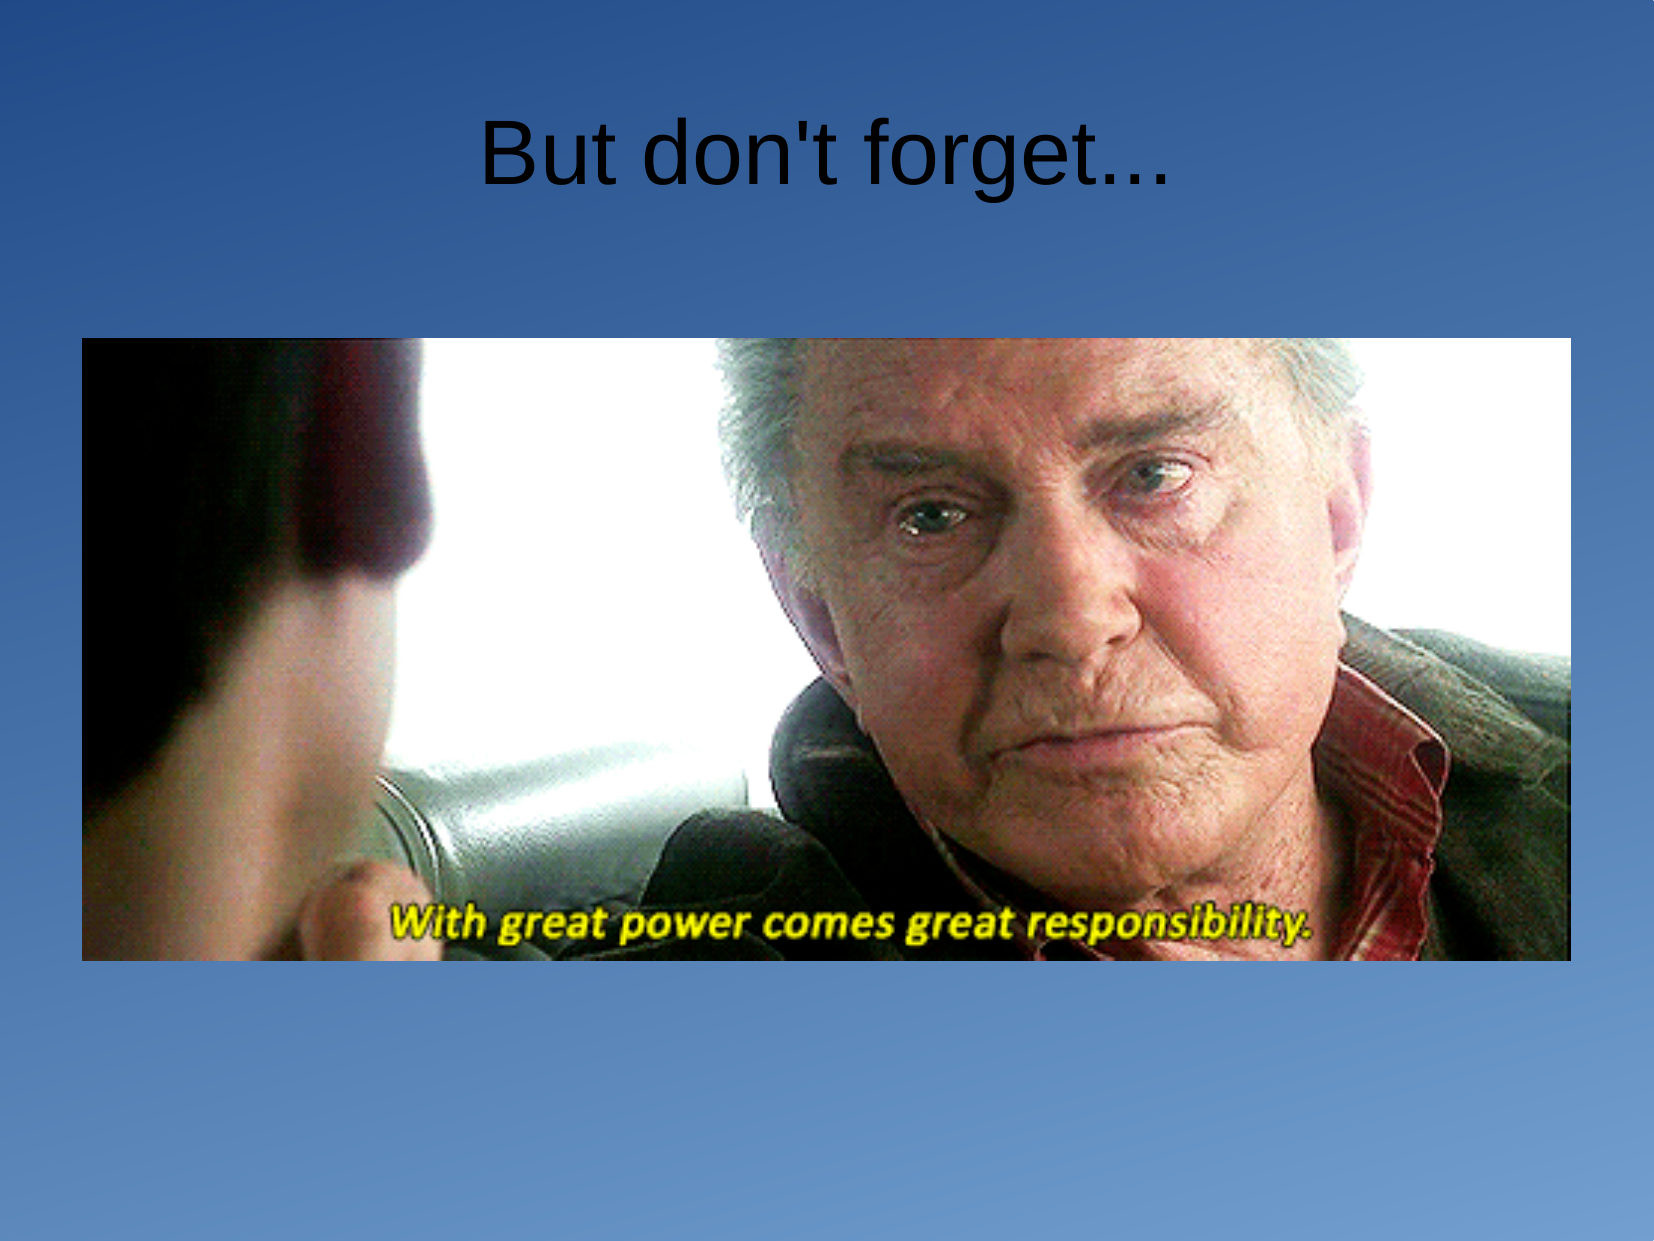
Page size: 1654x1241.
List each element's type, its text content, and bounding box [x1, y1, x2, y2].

picture [82, 338, 1571, 961]
title But don't forget... [82, 49, 1571, 257]
